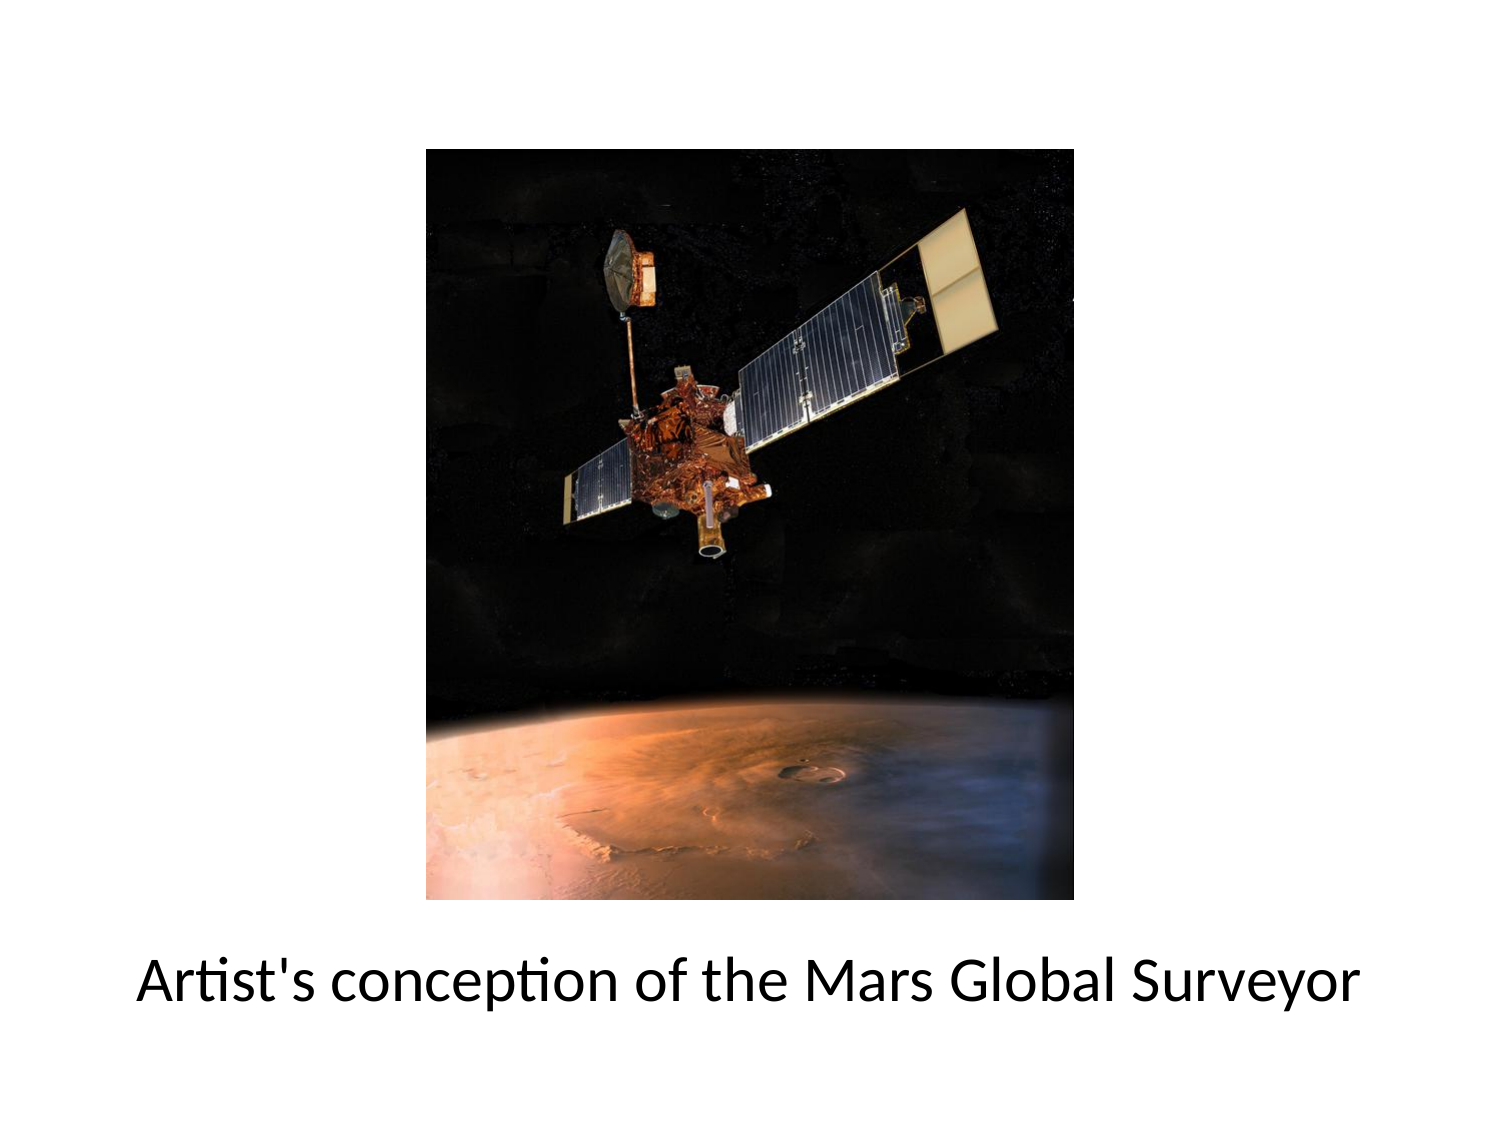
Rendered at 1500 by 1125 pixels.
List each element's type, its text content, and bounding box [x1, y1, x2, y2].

picture [426, 149, 1074, 900]
text_box Artist's conception of the Mars Global Surveyor [121, 930, 1379, 1022]
